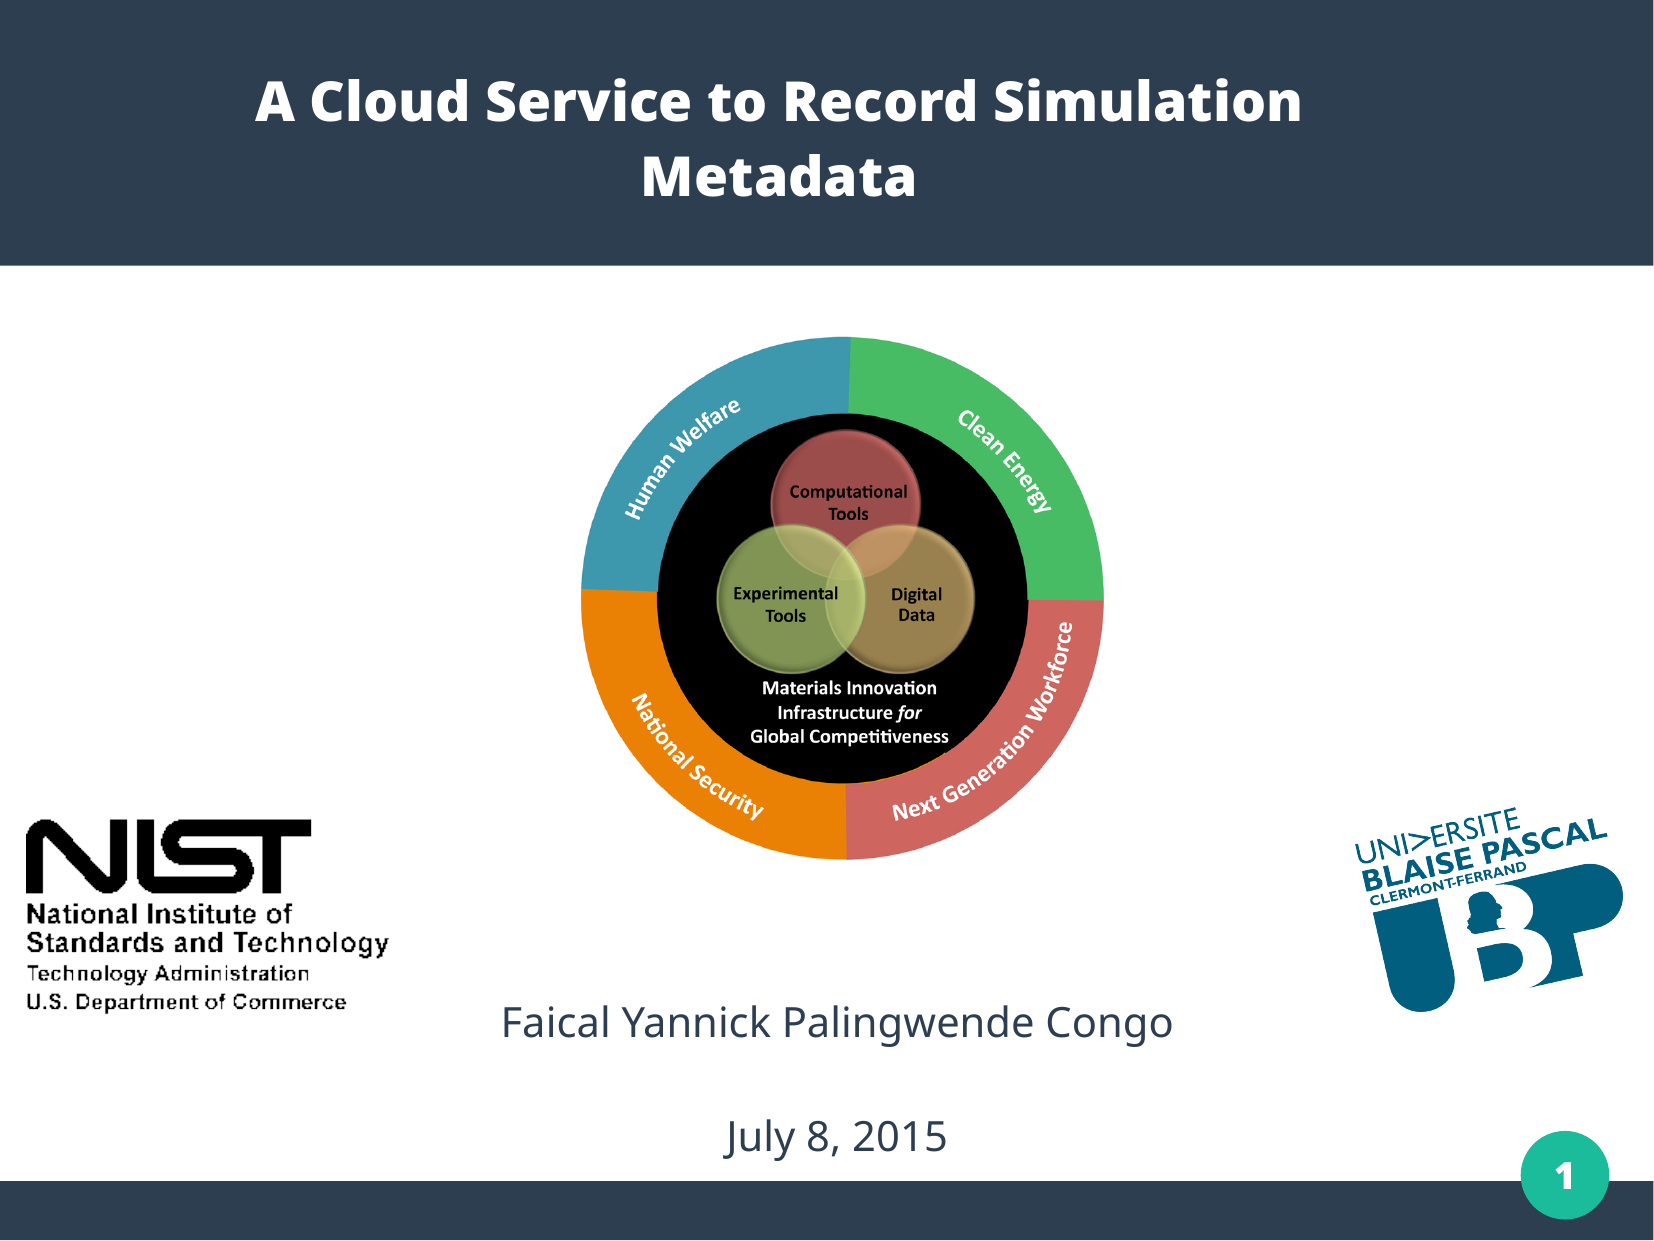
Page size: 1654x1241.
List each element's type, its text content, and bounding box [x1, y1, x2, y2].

picture [26, 810, 391, 1027]
picture [579, 336, 1105, 861]
subtitle Faical Yannick Palingwende Congo July 8, 2015 [69, 1004, 1606, 1153]
picture [1355, 807, 1623, 1012]
title A Cloud Service to Record Simulation Metadata [255, 67, 1424, 208]
